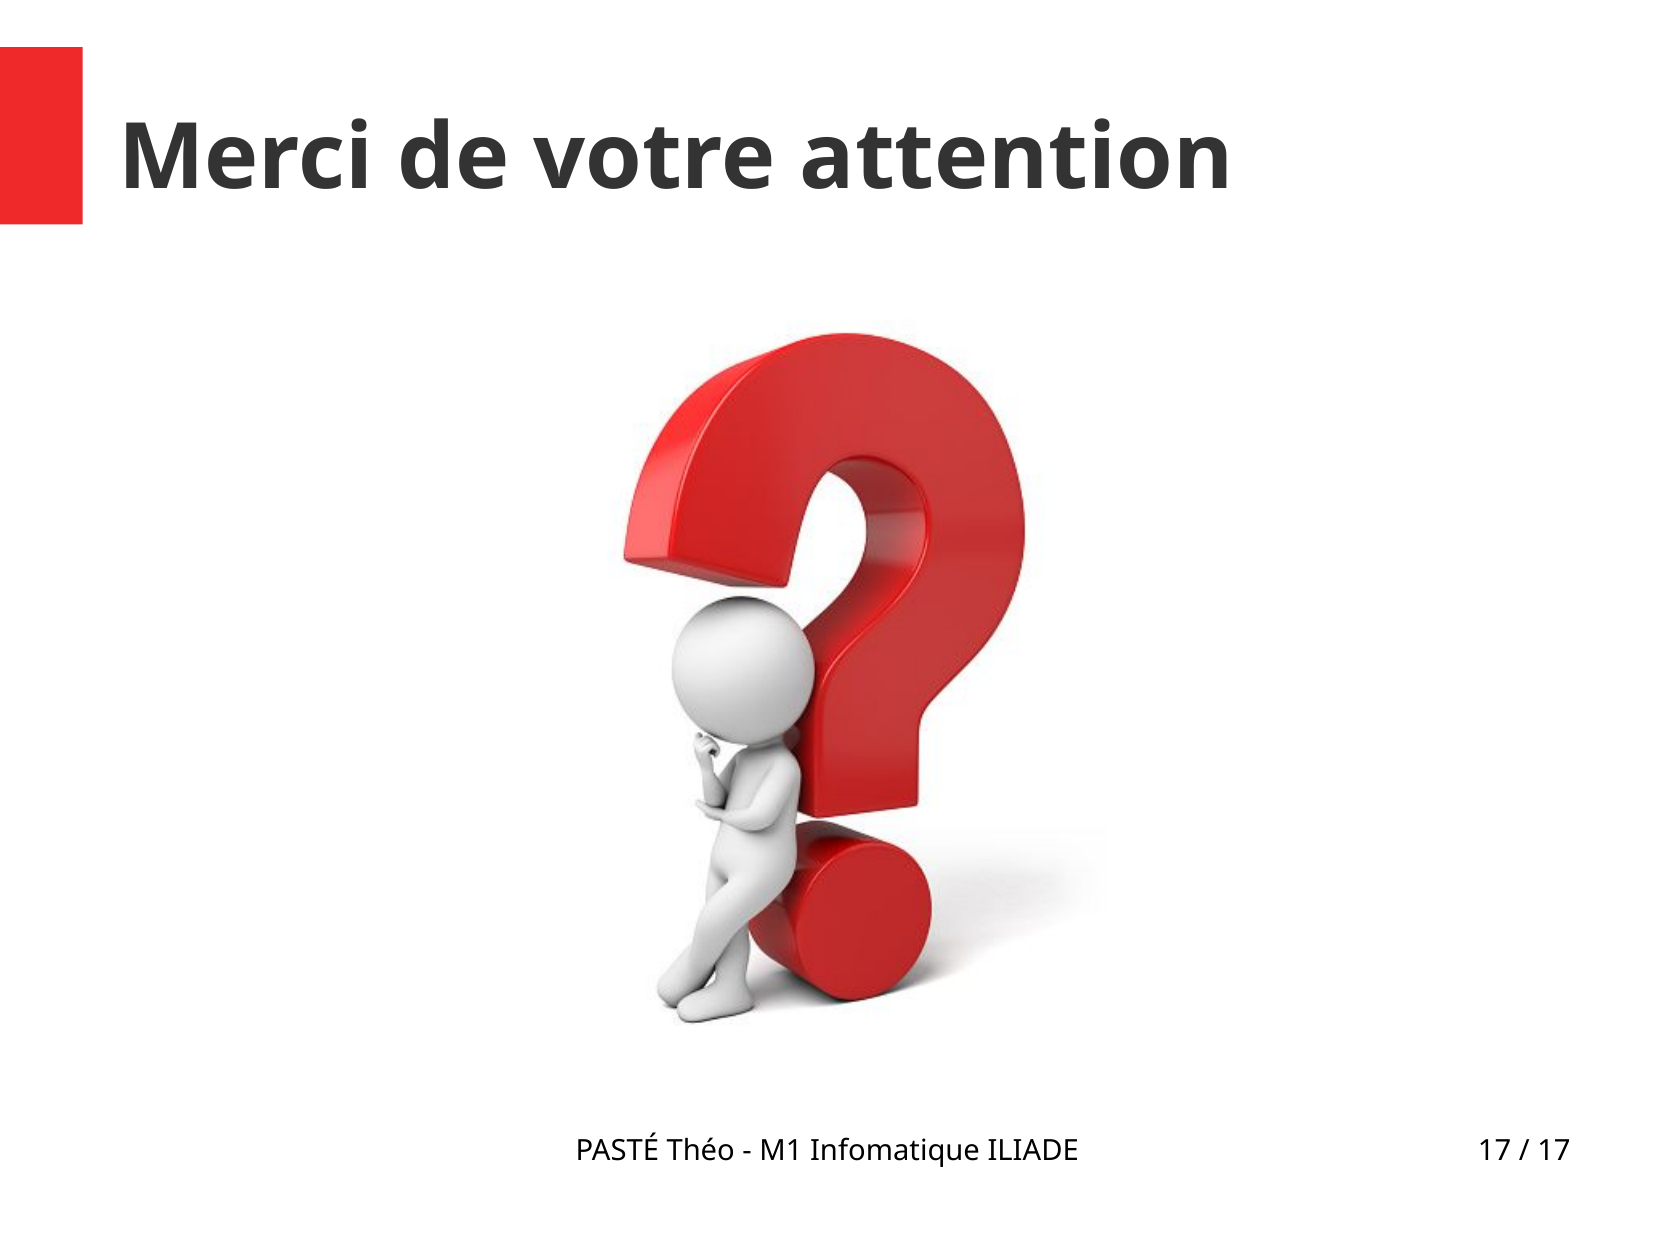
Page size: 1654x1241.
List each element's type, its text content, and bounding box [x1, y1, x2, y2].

picture [531, 295, 1107, 1063]
title Merci de votre attention [118, 49, 1571, 257]
